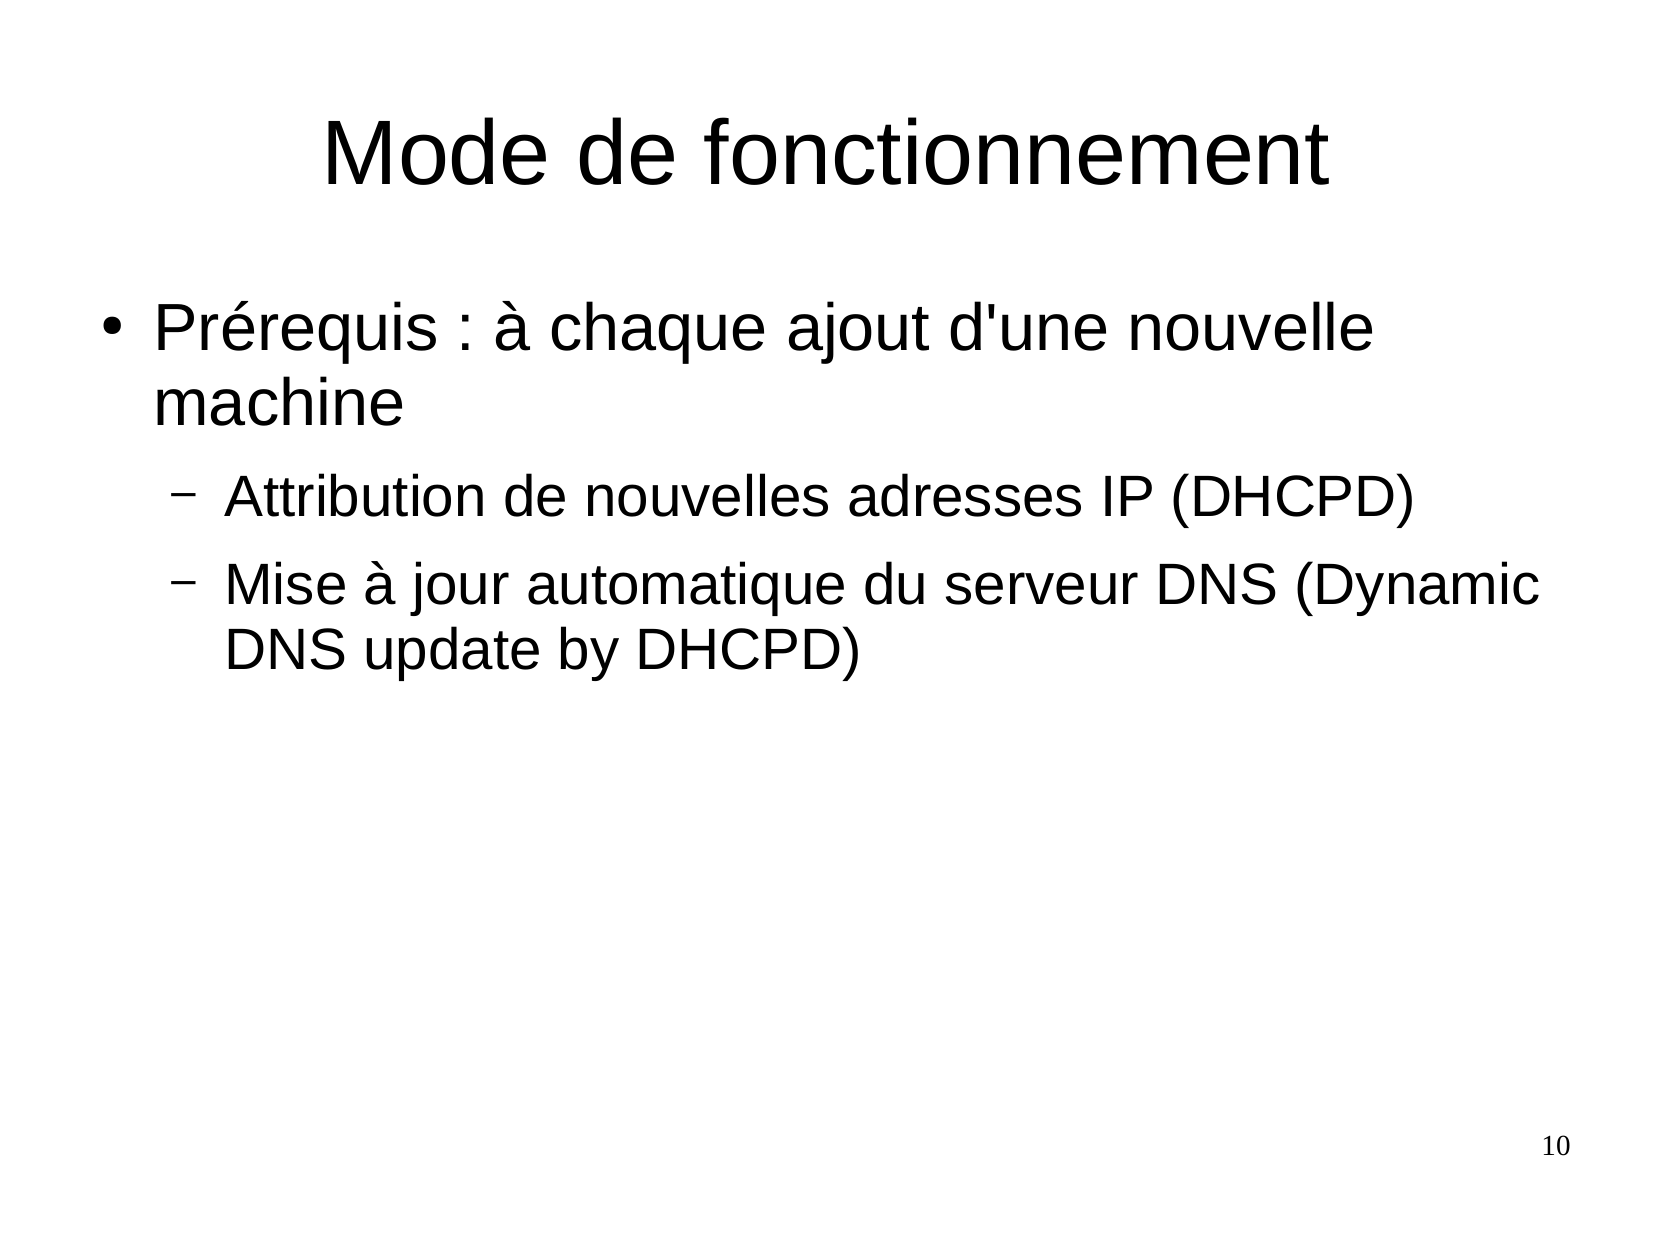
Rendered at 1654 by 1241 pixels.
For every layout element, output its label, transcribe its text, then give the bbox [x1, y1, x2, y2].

list Prérequis : à chaque ajout d'une nouvelle machine Attribution de nouvelles adresses IP (DHCPD) Mise à jour automatique du serveur DNS (Dynamic DNS update by DHCPD) [82, 290, 1571, 1010]
title Mode de fonctionnement [82, 49, 1571, 257]
